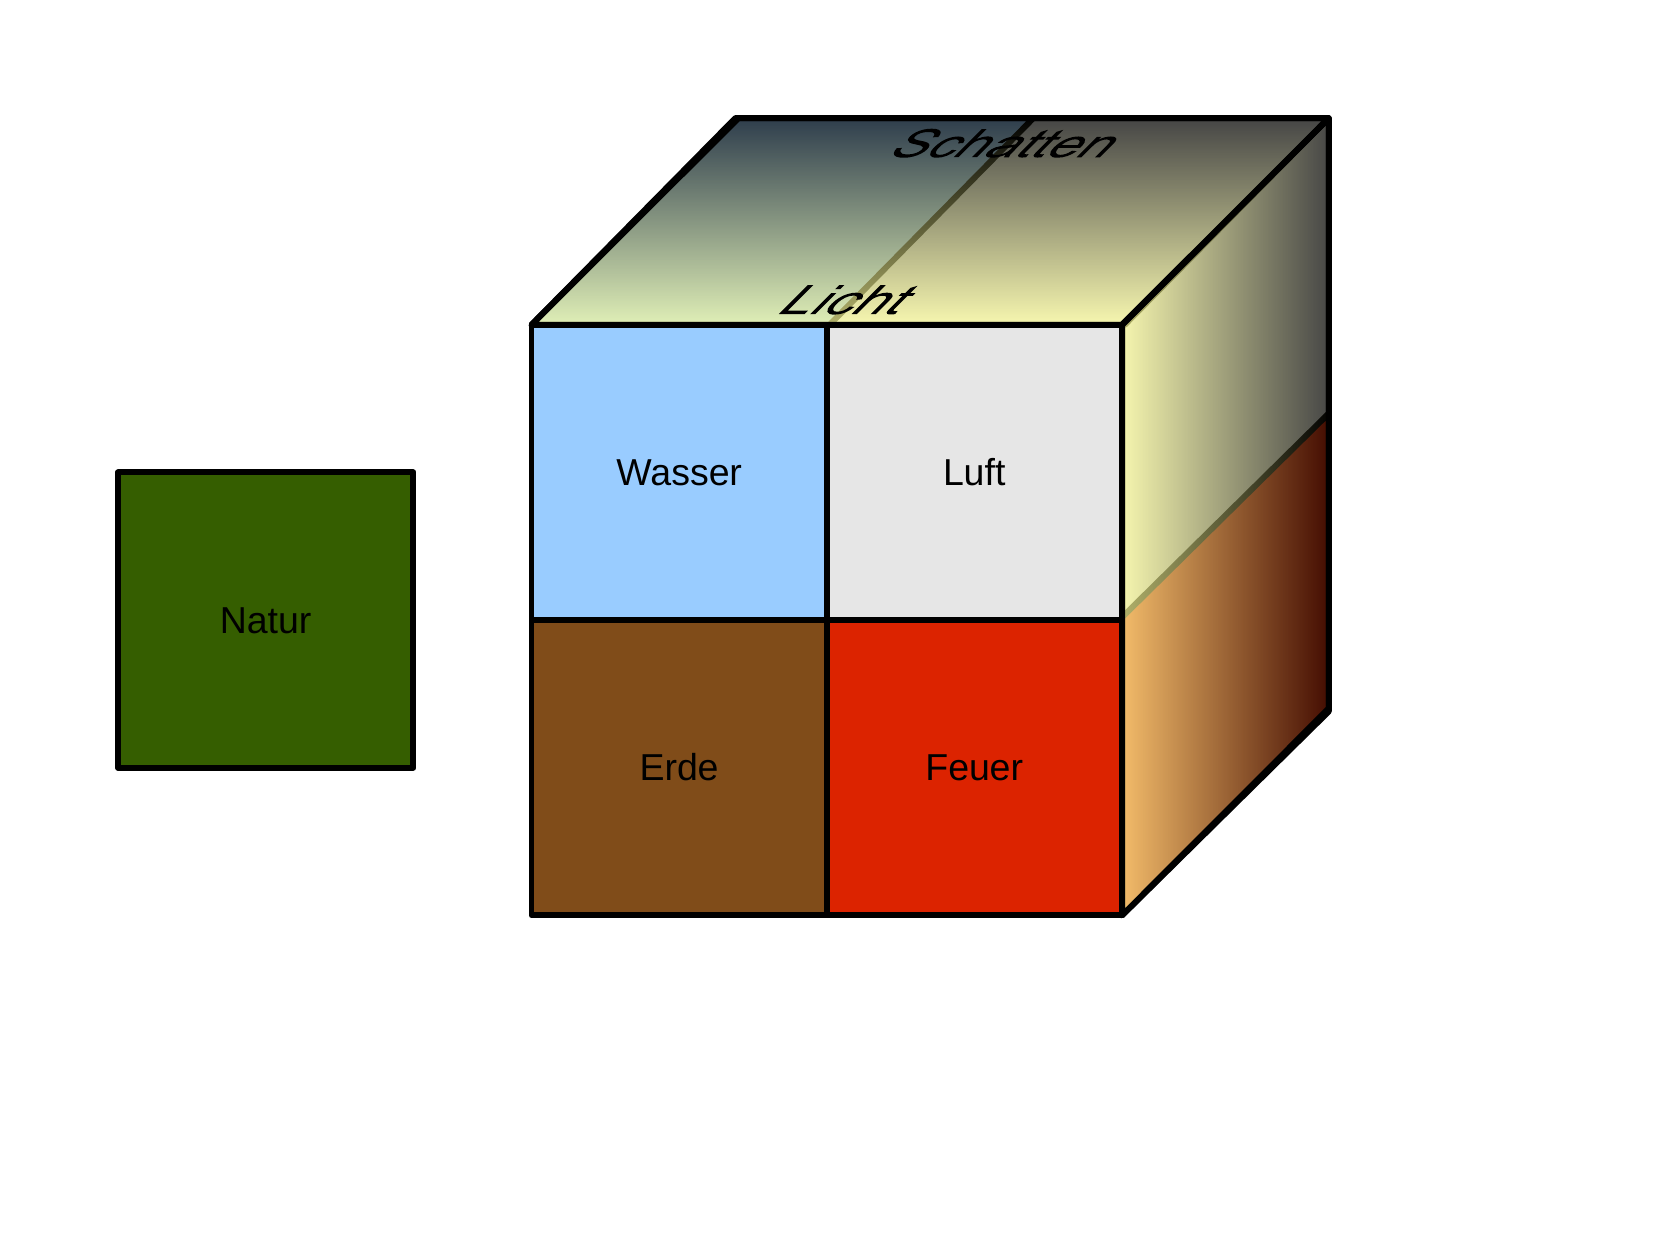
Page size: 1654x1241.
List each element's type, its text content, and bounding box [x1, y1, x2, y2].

text_box [531, 118, 1329, 916]
text_box Feuer [827, 620, 1122, 916]
text_box Natur [118, 472, 414, 768]
text_box Erde [531, 620, 827, 916]
text_box Luft [827, 325, 1122, 620]
text_box Wasser [531, 325, 827, 620]
